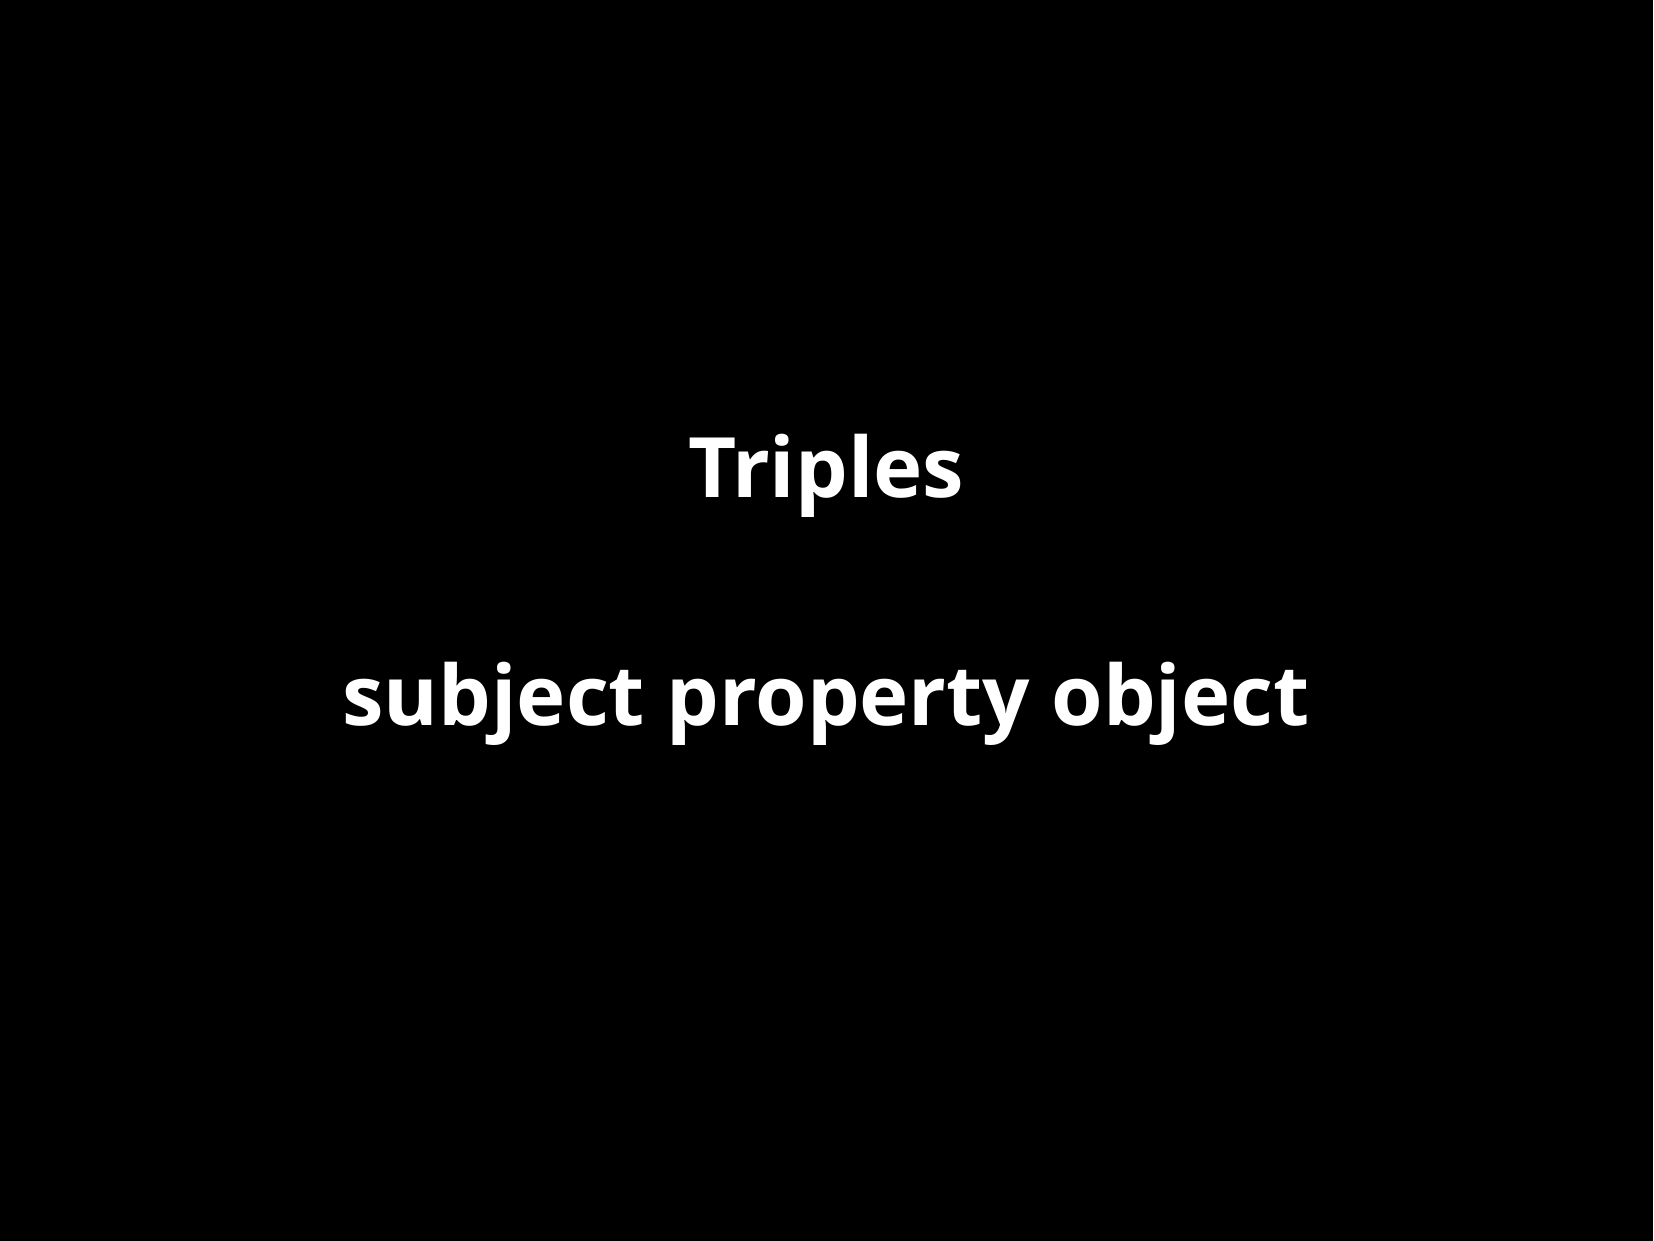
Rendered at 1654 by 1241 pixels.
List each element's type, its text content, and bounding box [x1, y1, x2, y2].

subtitle Triples subject property object [82, 49, 1571, 1109]
